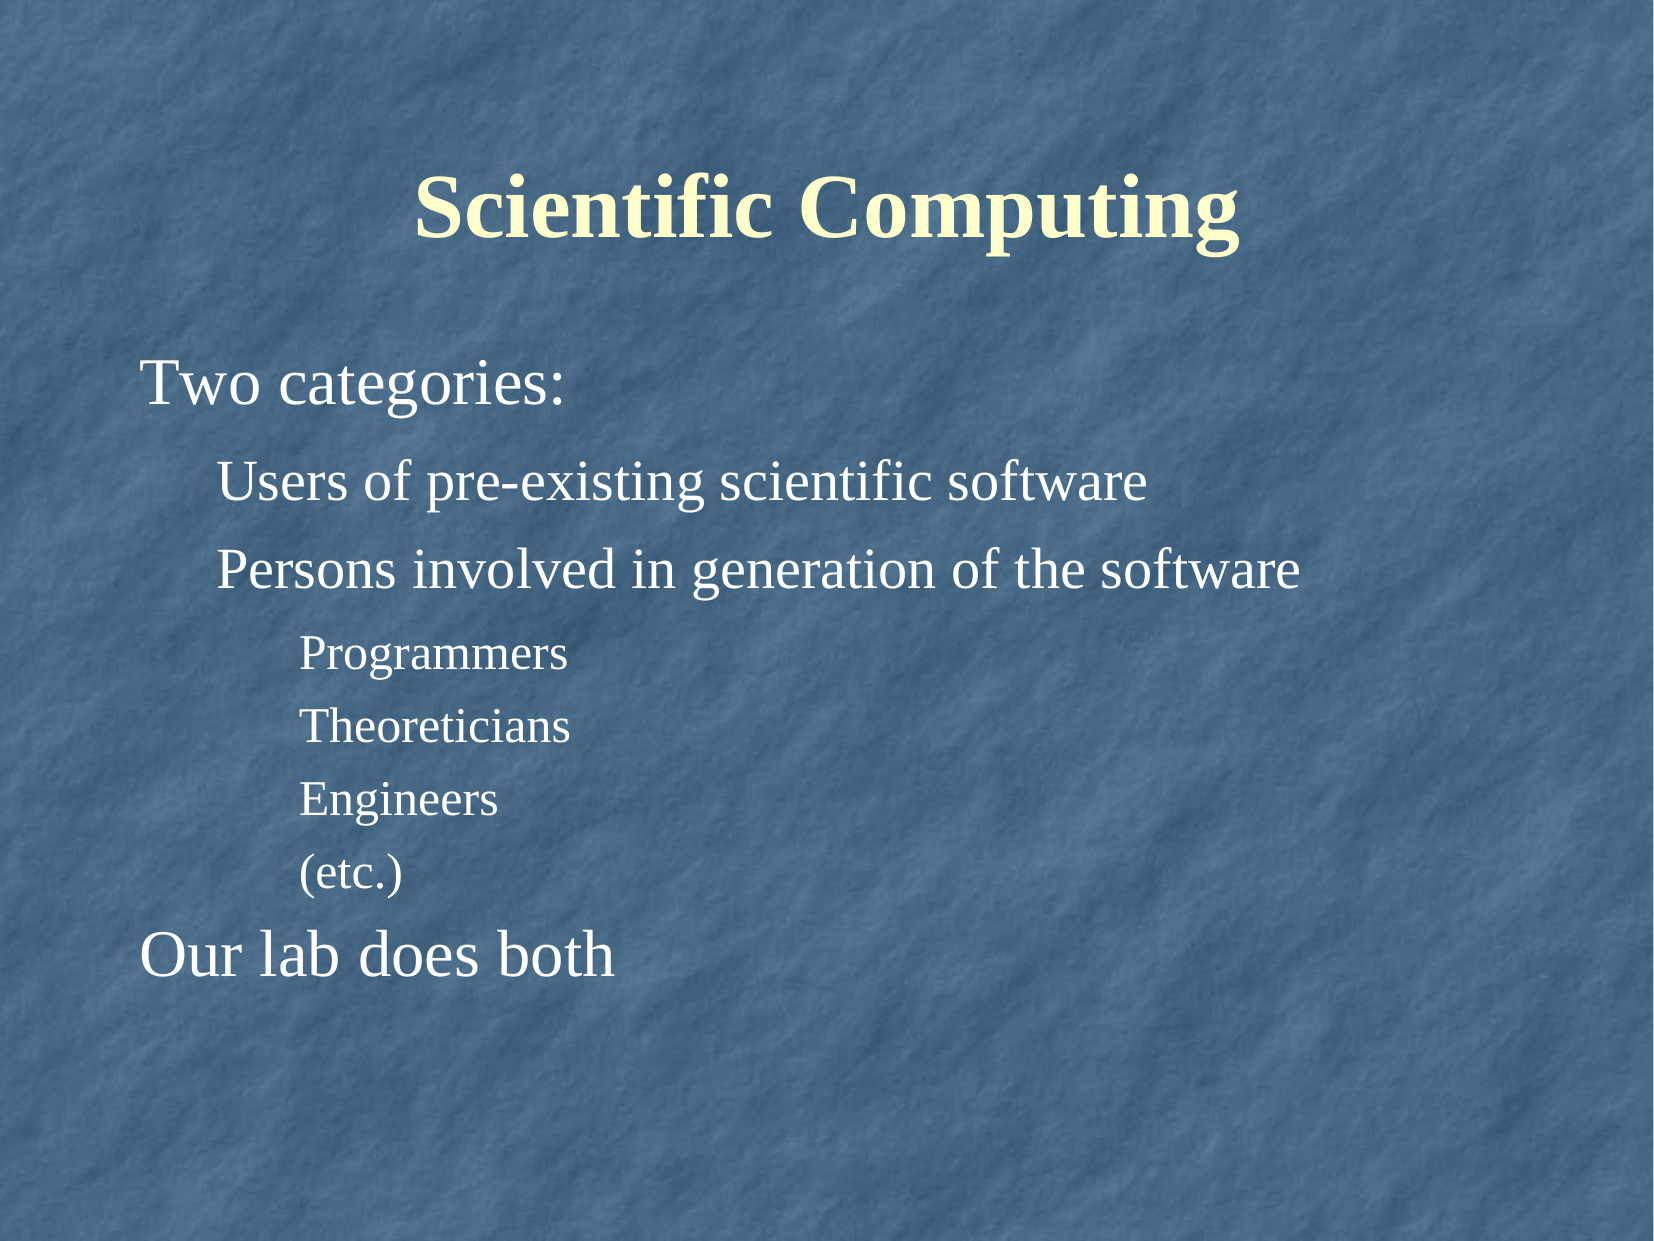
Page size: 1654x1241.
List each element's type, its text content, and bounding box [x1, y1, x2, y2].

list Two categories: Users of pre-existing scientific software Persons involved in generation of the software Programmers Theoreticians Engineers (etc.) Our lab does both [121, 344, 1534, 1127]
title Scientific Computing [121, 102, 1534, 311]
picture [0, 0, 1654, 1241]
